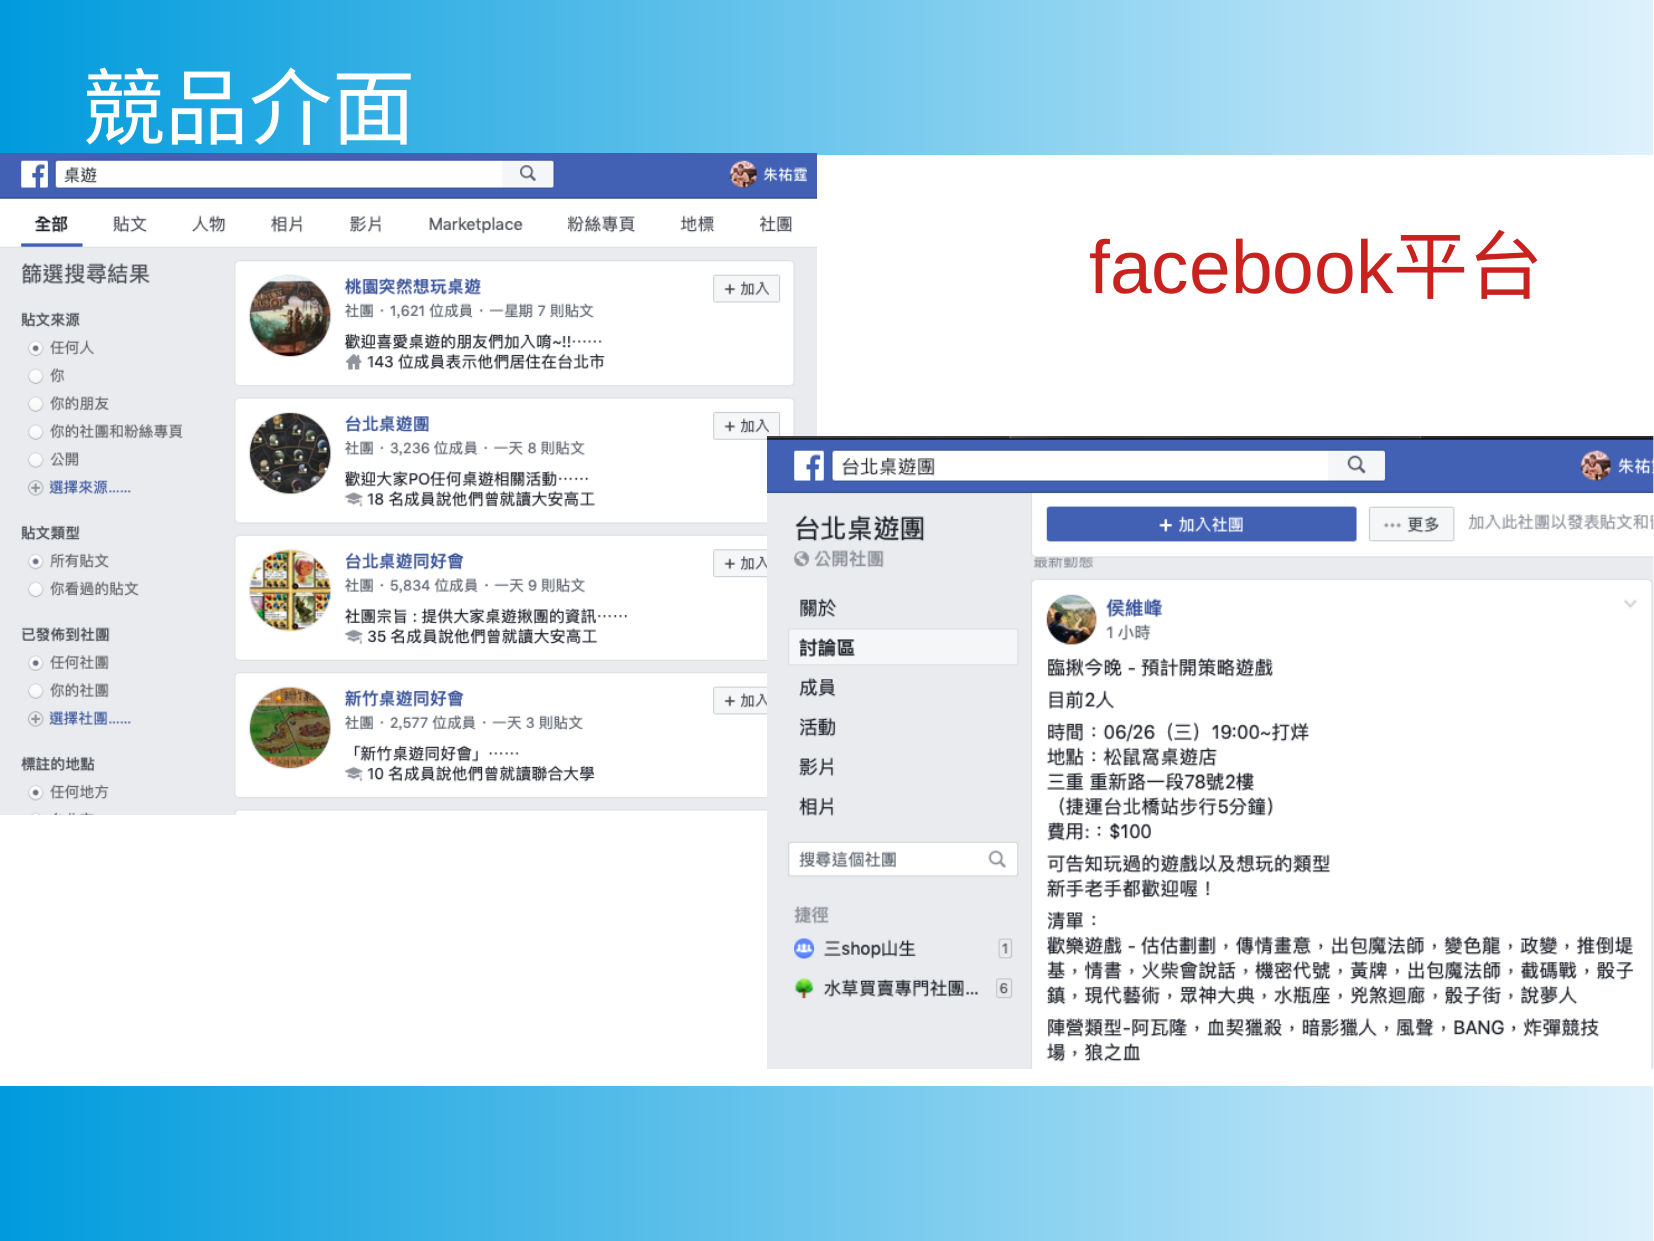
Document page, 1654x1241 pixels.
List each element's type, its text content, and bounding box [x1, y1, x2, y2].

text_box facebook平台 [1074, 199, 1560, 331]
picture [0, 153, 1654, 1069]
title 競品介面 [82, 43, 1571, 161]
